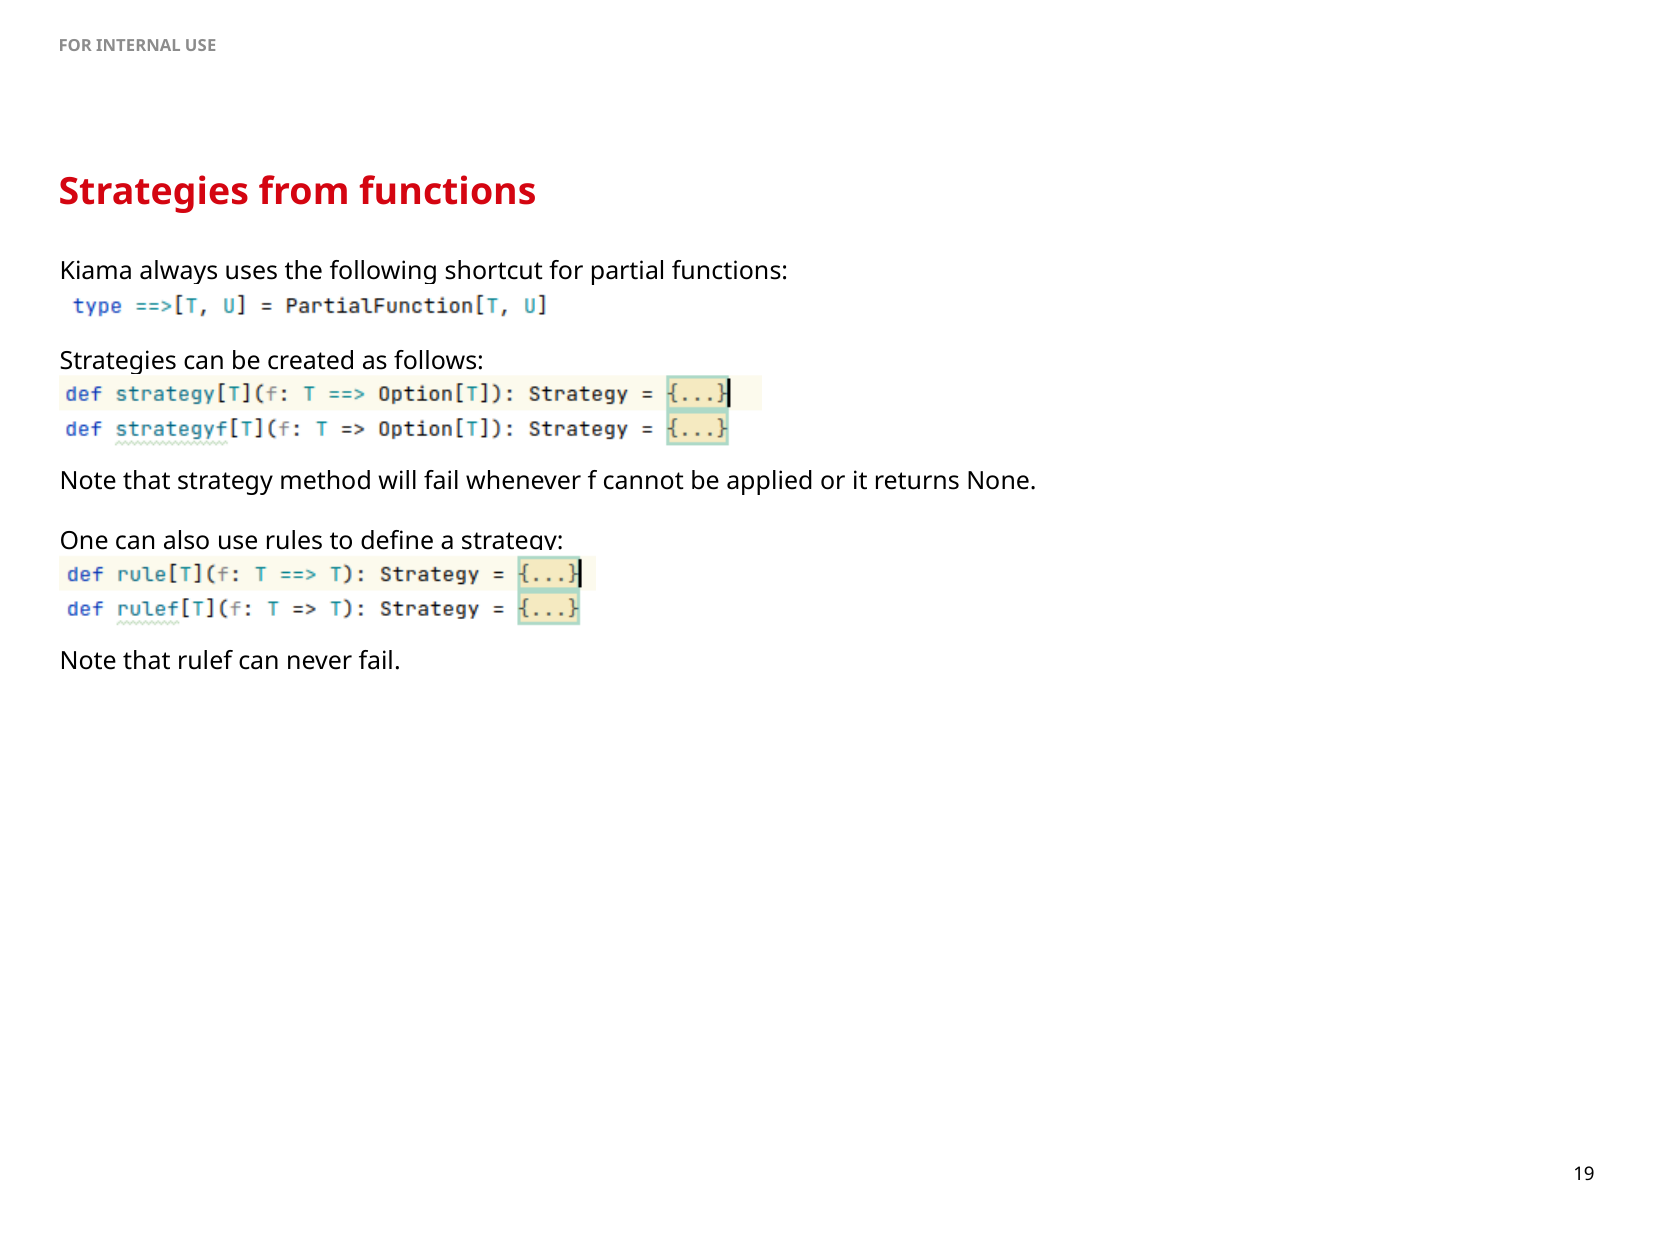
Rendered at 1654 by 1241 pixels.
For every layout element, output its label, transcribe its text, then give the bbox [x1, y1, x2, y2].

picture [59, 374, 762, 452]
picture [57, 284, 571, 331]
slide_number 23 [1526, 1158, 1595, 1192]
picture [59, 550, 596, 631]
title Strategies from functions [58, 92, 1595, 212]
list Kiama always uses the following shortcut for partial functions: Strategies can be created as follows: Note that strategy method will fail whenever f cannot be applied or it returns None. One can also use rules to define a strategy: Note that rulef can never fail. [59, 255, 1532, 1107]
